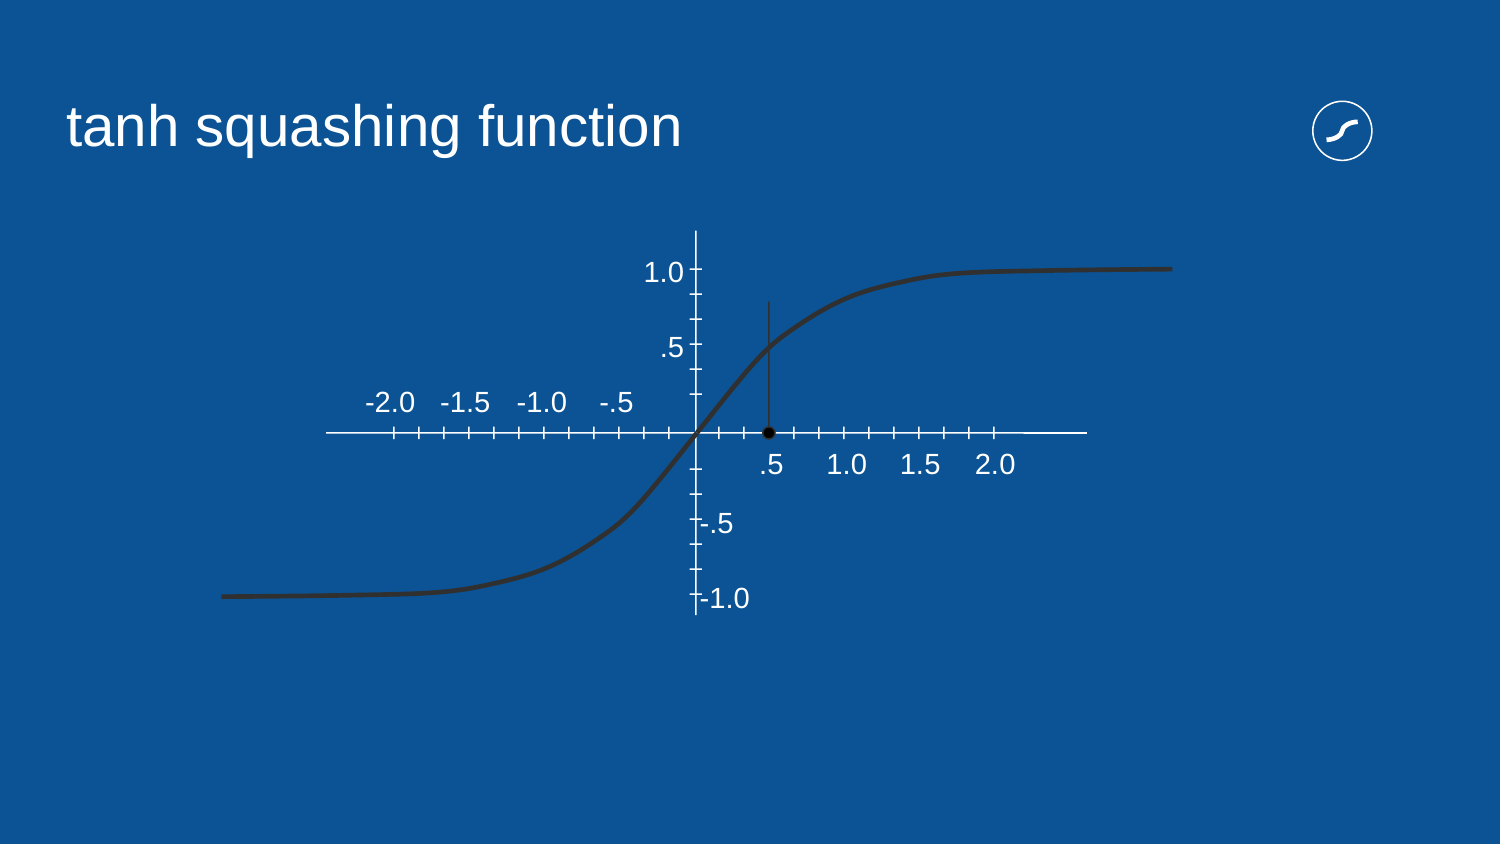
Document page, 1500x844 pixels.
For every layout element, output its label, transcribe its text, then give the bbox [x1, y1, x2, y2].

text_box .5 [714, 430, 799, 490]
text_box -1.0 [506, 368, 564, 428]
text_box -1.0 [684, 564, 769, 624]
text_box 1.0 [614, 238, 700, 298]
text_box -.5 [684, 489, 769, 549]
text_box 1.0 [799, 430, 876, 490]
text_box 1.5 [876, 430, 951, 490]
text_box .5 [614, 313, 700, 373]
text_box [762, 426, 776, 440]
text_box -2.0 [346, 368, 431, 428]
text_box -1.5 [431, 368, 506, 428]
text_box -1.0 [554, 394, 562, 410]
title tanh squashing function [51, 72, 1449, 167]
text_box -.5 [564, 368, 649, 428]
text_box 2.0 [951, 430, 1031, 490]
